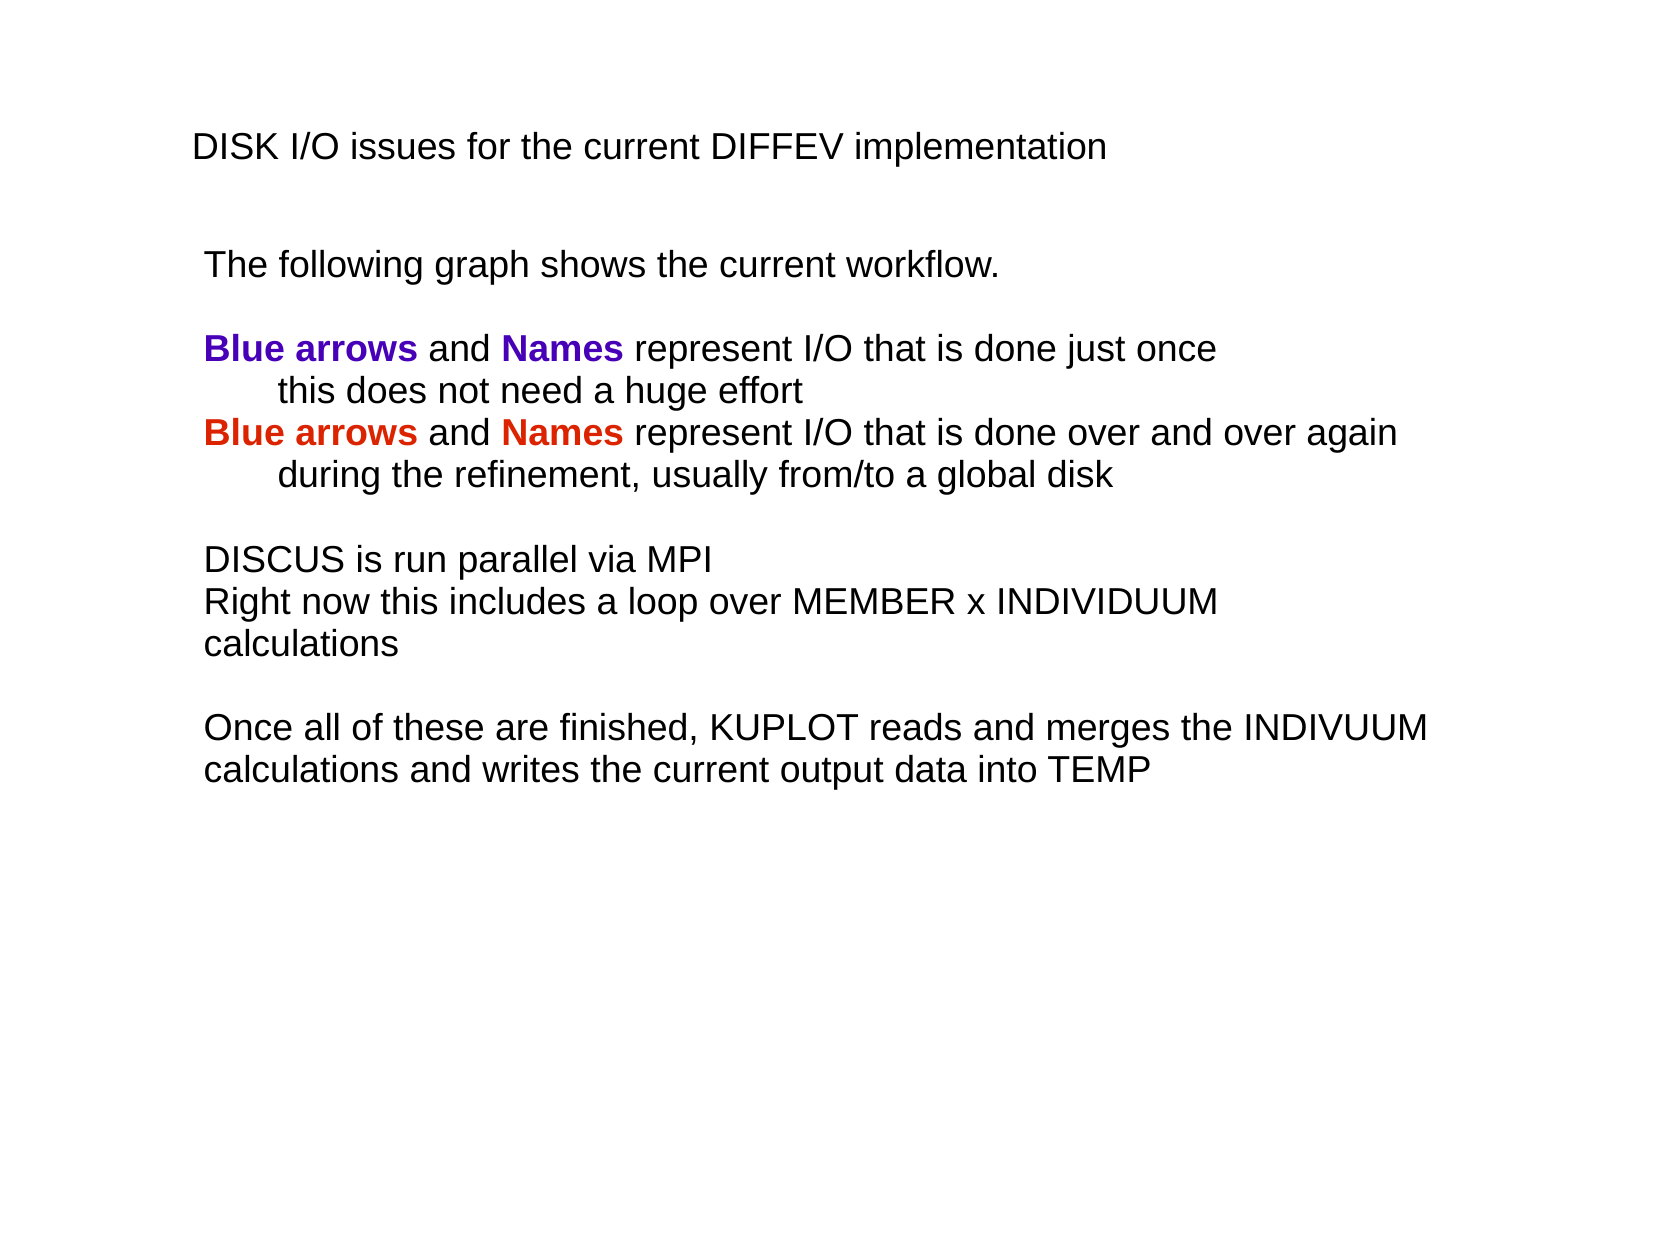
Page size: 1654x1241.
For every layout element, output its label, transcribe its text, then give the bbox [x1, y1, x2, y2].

text_box The following graph shows the current workflow. Blue arrows and Names represent I/O that is done just once this does not need a huge effort Blue arrows and Names represent I/O that is done over and over again during the refinement, usually from/to a global disk [188, 236, 1414, 545]
text_box DISK I/O issues for the current DIFFEV implementation [177, 118, 1124, 175]
text_box DISCUS is run parallel via MPI Right now this includes a loop over MEMBER x INDIVIDUUM calculations Once all of these are finished, KUPLOT reads and merges the INDIVUUM calculations and writes the current output data into TEMP [189, 531, 1455, 841]
